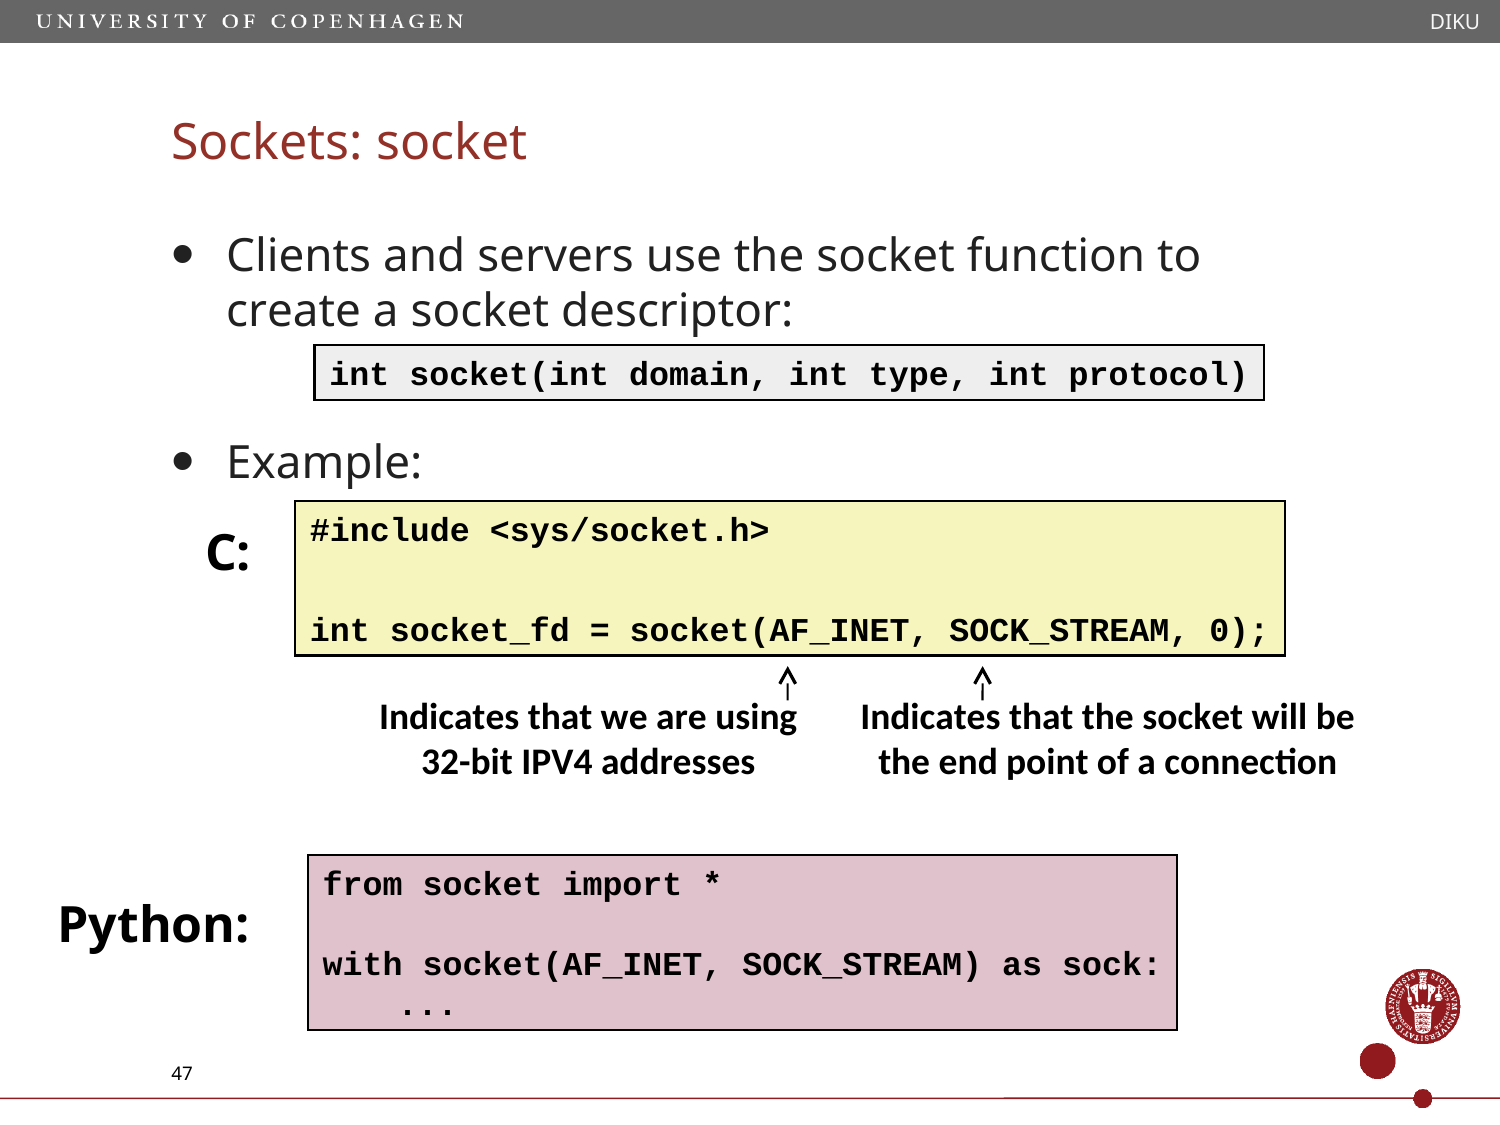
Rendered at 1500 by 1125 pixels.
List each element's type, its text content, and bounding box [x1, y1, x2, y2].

text_box C: [190, 512, 281, 588]
text_box DIKU [469, 0, 1495, 43]
text_box #include <sys/socket.h> int socket_fd = socket(AF_INET, SOCK_STREAM, 0); [295, 500, 1285, 656]
text_box <number> [171, 1061, 522, 1086]
picture [0, 910, 1500, 1122]
text_box int socket(int domain, int type, int protocol) [314, 344, 1265, 400]
text_box Indicates that the socket will be the end point of a connection [836, 684, 1380, 790]
text_box Clients and servers use the socket function to create a socket descriptor: Example: [171, 225, 1329, 900]
text_box from socket import * with socket(AF_INET, SOCK_STREAM) as sock: ... [307, 855, 1178, 1030]
text_box Sockets: socket [171, 75, 1329, 171]
text_box Indicates that we are using 32-bit IPV4 addresses [357, 684, 820, 790]
text_box Python: [42, 885, 296, 960]
